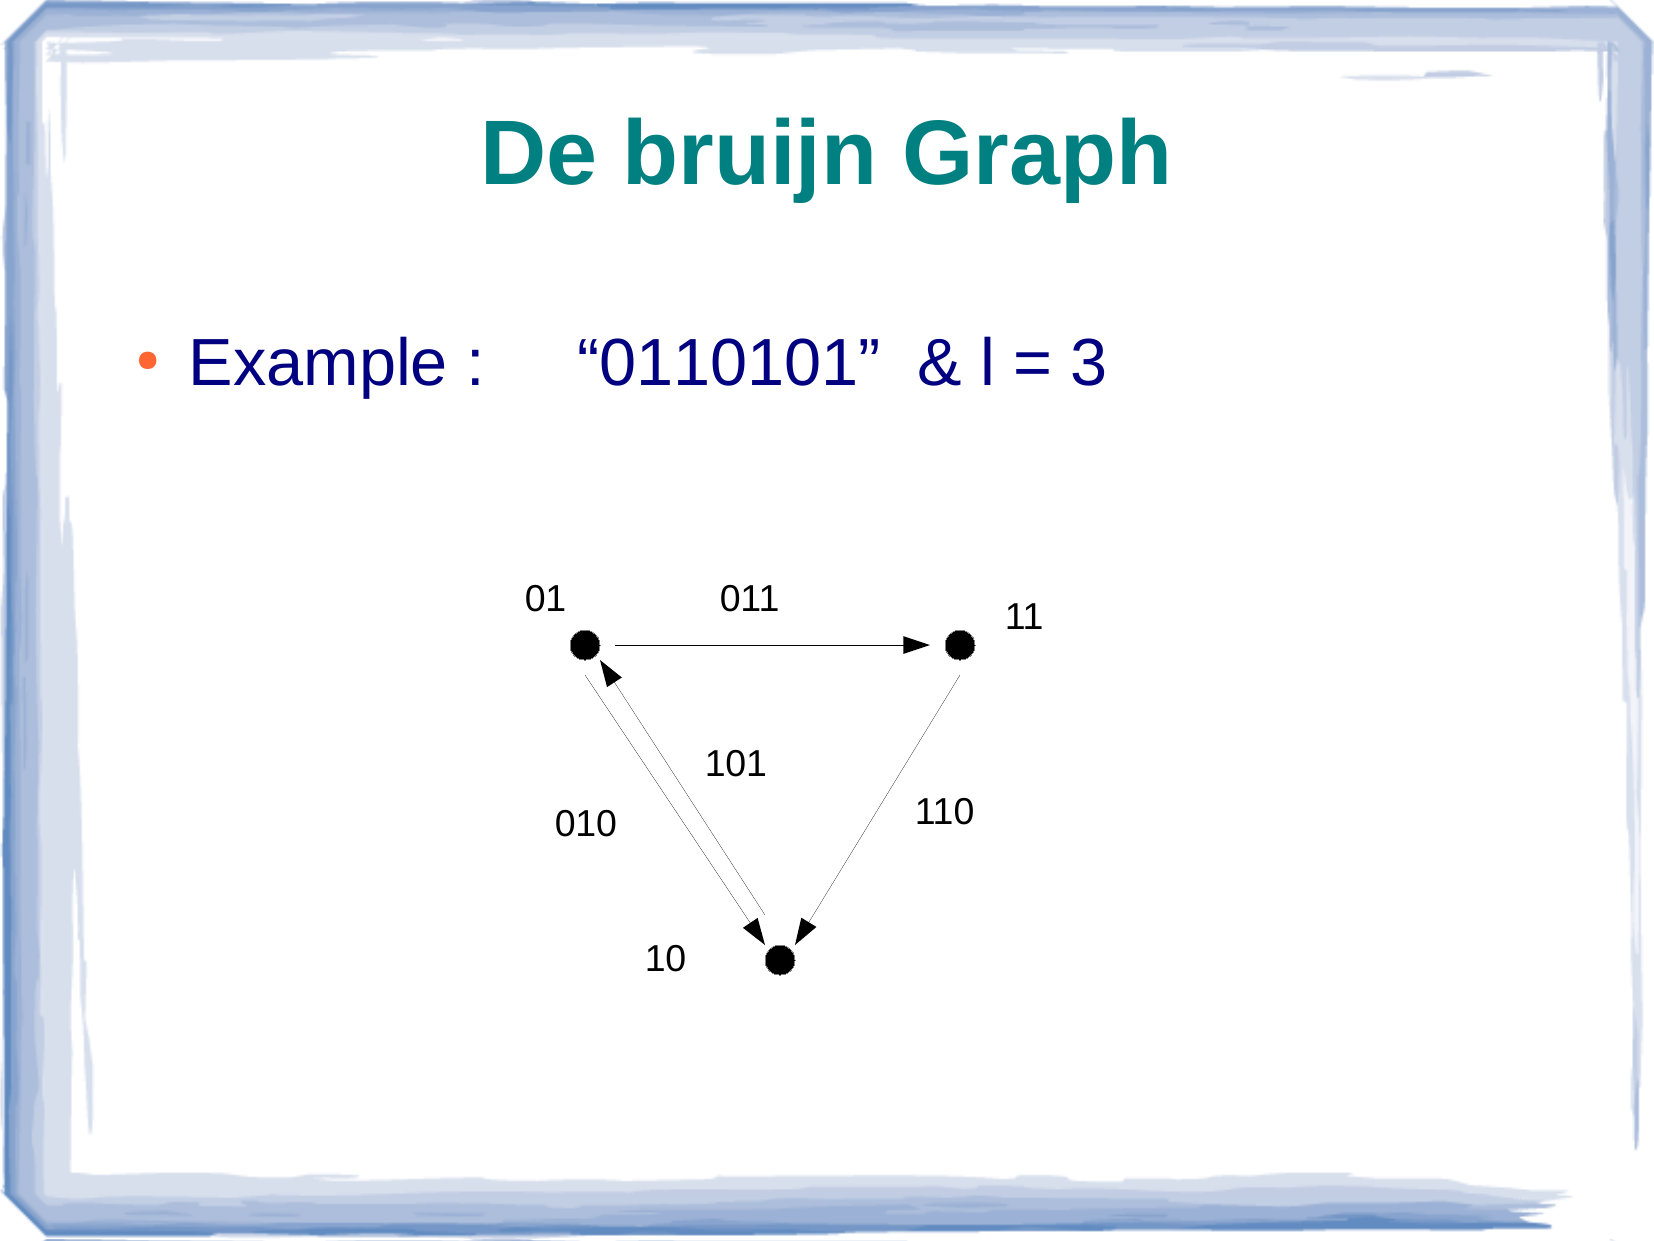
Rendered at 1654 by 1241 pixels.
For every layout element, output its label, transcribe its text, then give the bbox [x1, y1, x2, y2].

text_box 01 [510, 570, 601, 627]
text_box 010 [540, 795, 661, 852]
text_box 011 [705, 570, 826, 627]
picture [0, 0, 1654, 1241]
text_box [945, 630, 976, 661]
text_box [765, 945, 796, 976]
text_box [570, 630, 601, 661]
text_box 10 [630, 930, 736, 987]
list Example : “0110101” & l = 3 [118, 324, 1571, 1144]
title De bruijn Graph [82, 49, 1571, 257]
text_box 101 [690, 735, 811, 792]
text_box 11 [990, 588, 1096, 655]
text_box 110 [900, 783, 1021, 841]
